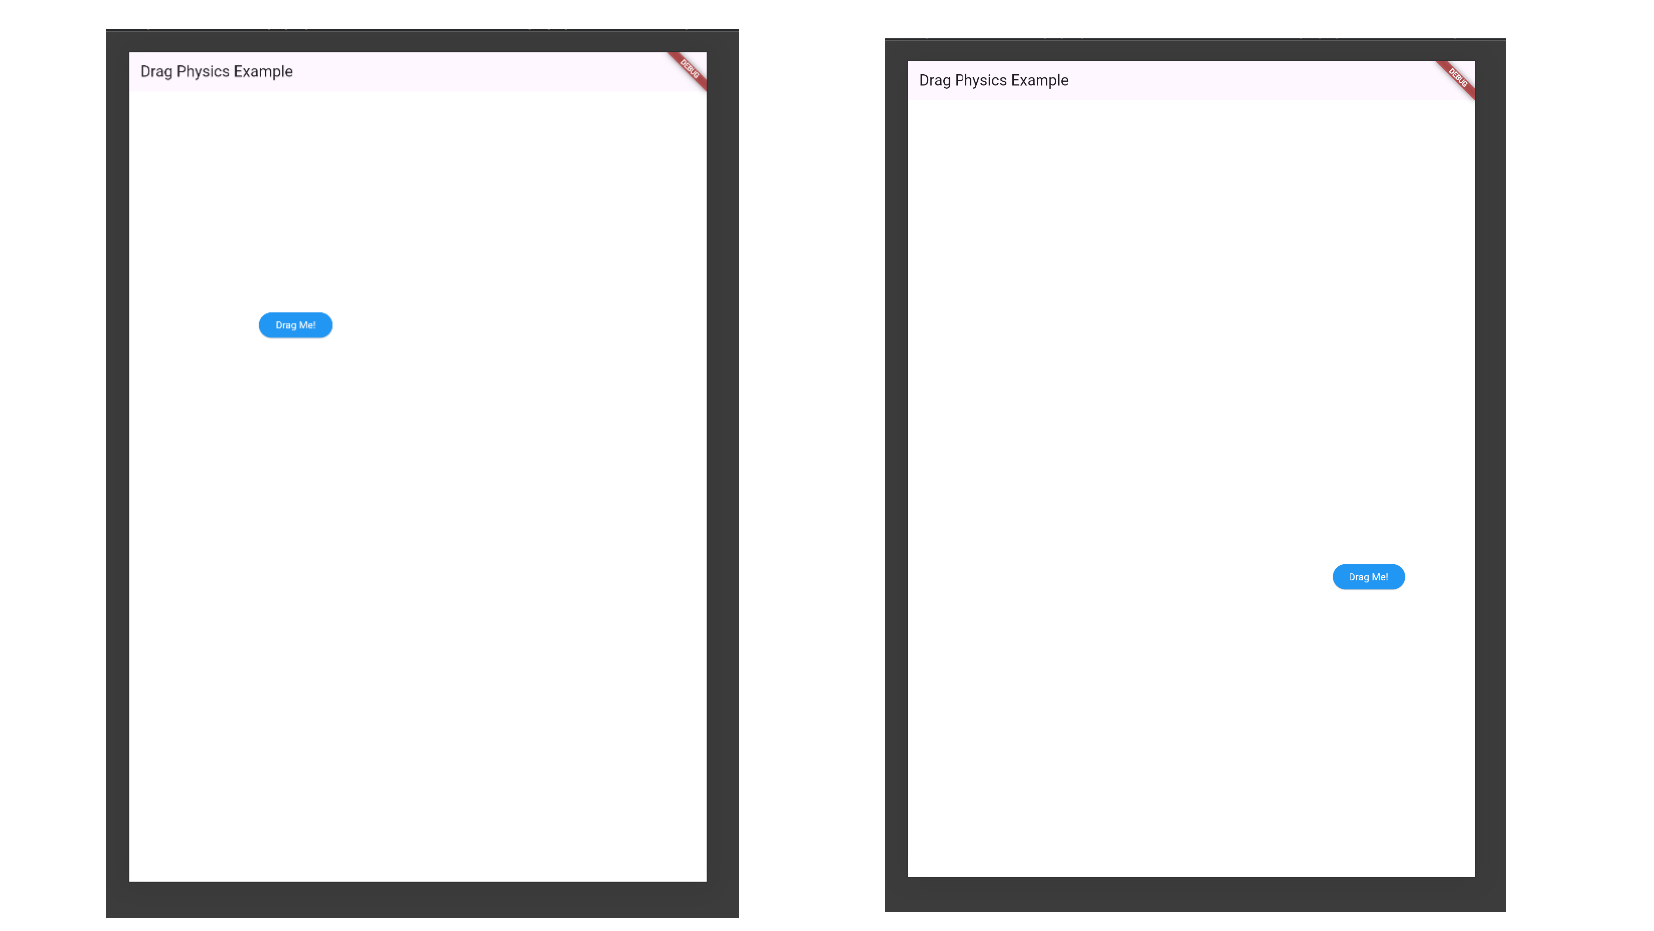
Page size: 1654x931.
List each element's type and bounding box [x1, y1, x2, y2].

picture [885, 38, 1506, 912]
picture [106, 29, 739, 919]
